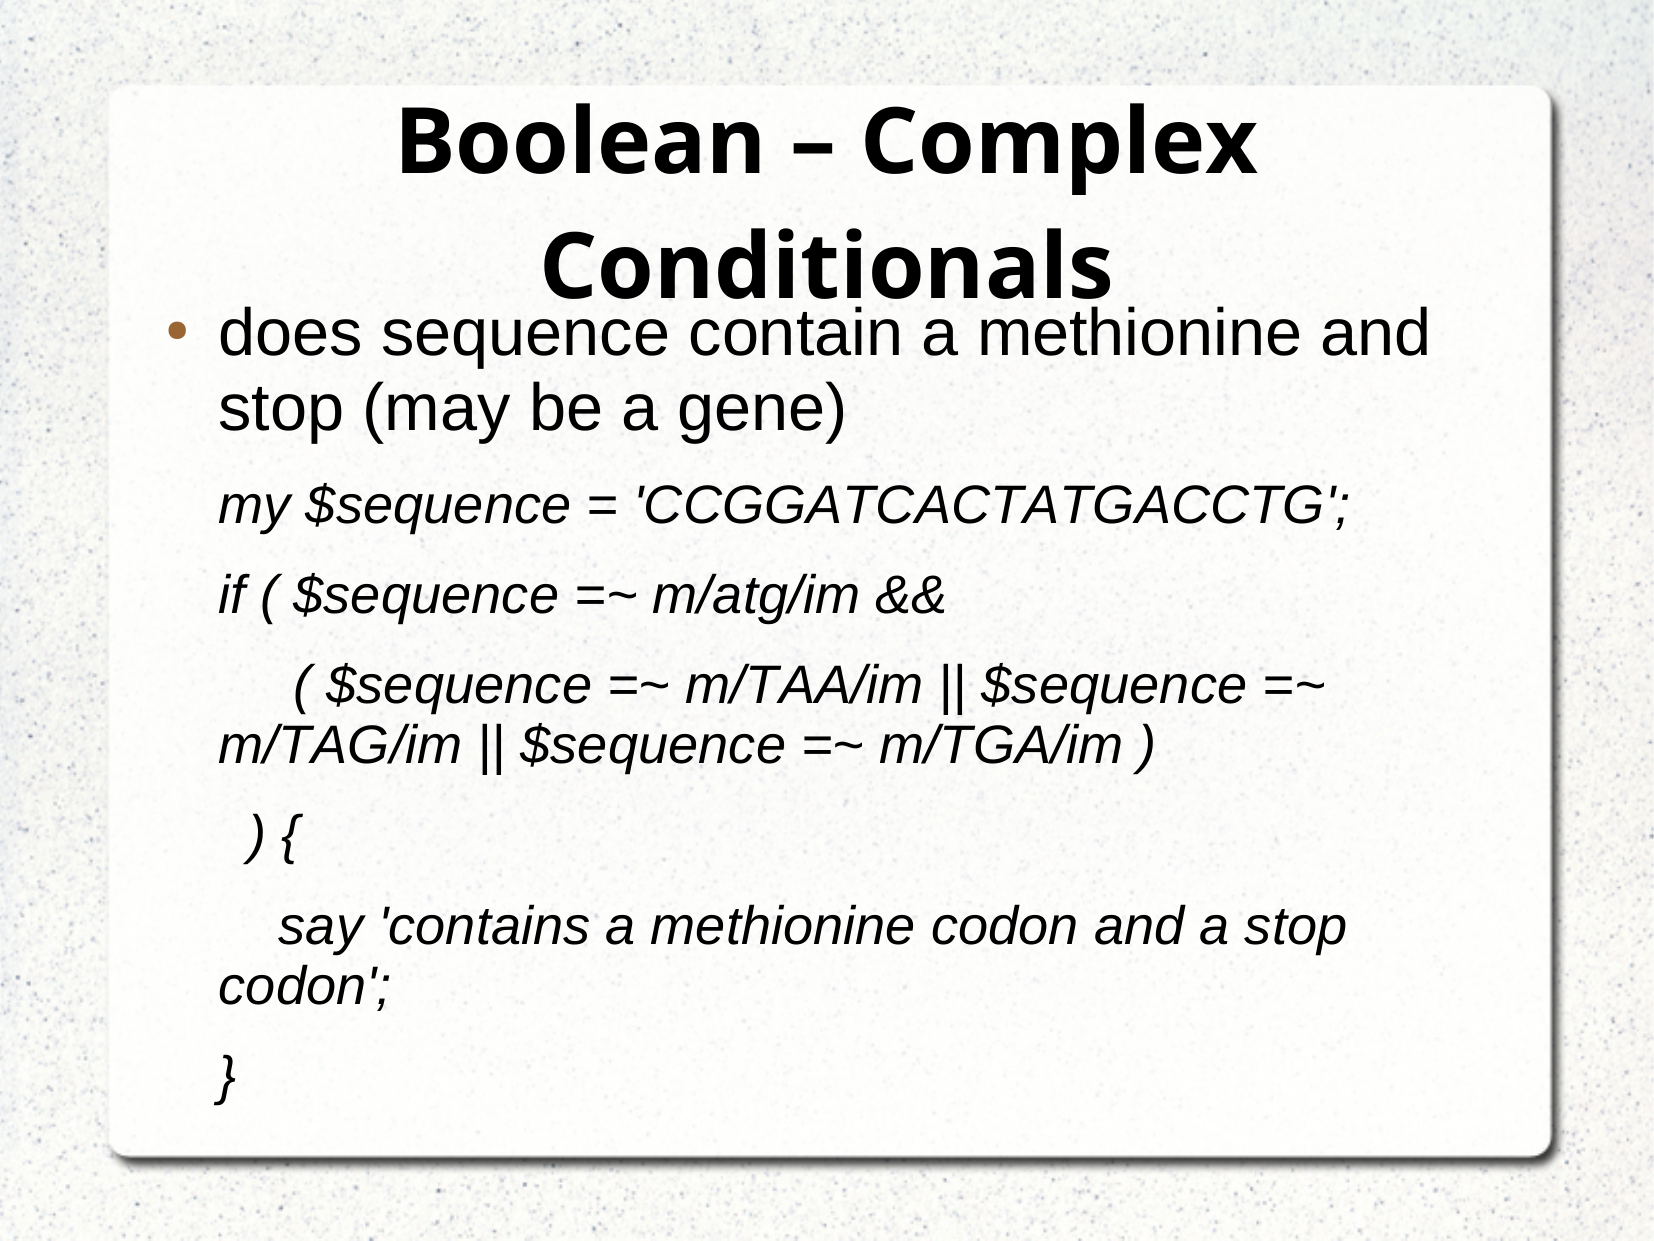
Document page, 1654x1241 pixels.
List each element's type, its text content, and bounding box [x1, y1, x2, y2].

title Boolean – Complex Conditionals [118, 96, 1536, 304]
picture [0, 0, 1654, 1241]
list does sequence contain a methionine and stop (may be a gene) my $sequence = 'CCGGATCACTATGACCTG'; if ( $sequence =~ m/atg/im && ( $sequence =~ m/TAA/im || $sequence =~ m/TAG/im || $sequence =~ m/TGA/im ) ) { say 'contains a methionine codon and a stop codon'; } [147, 295, 1506, 1106]
